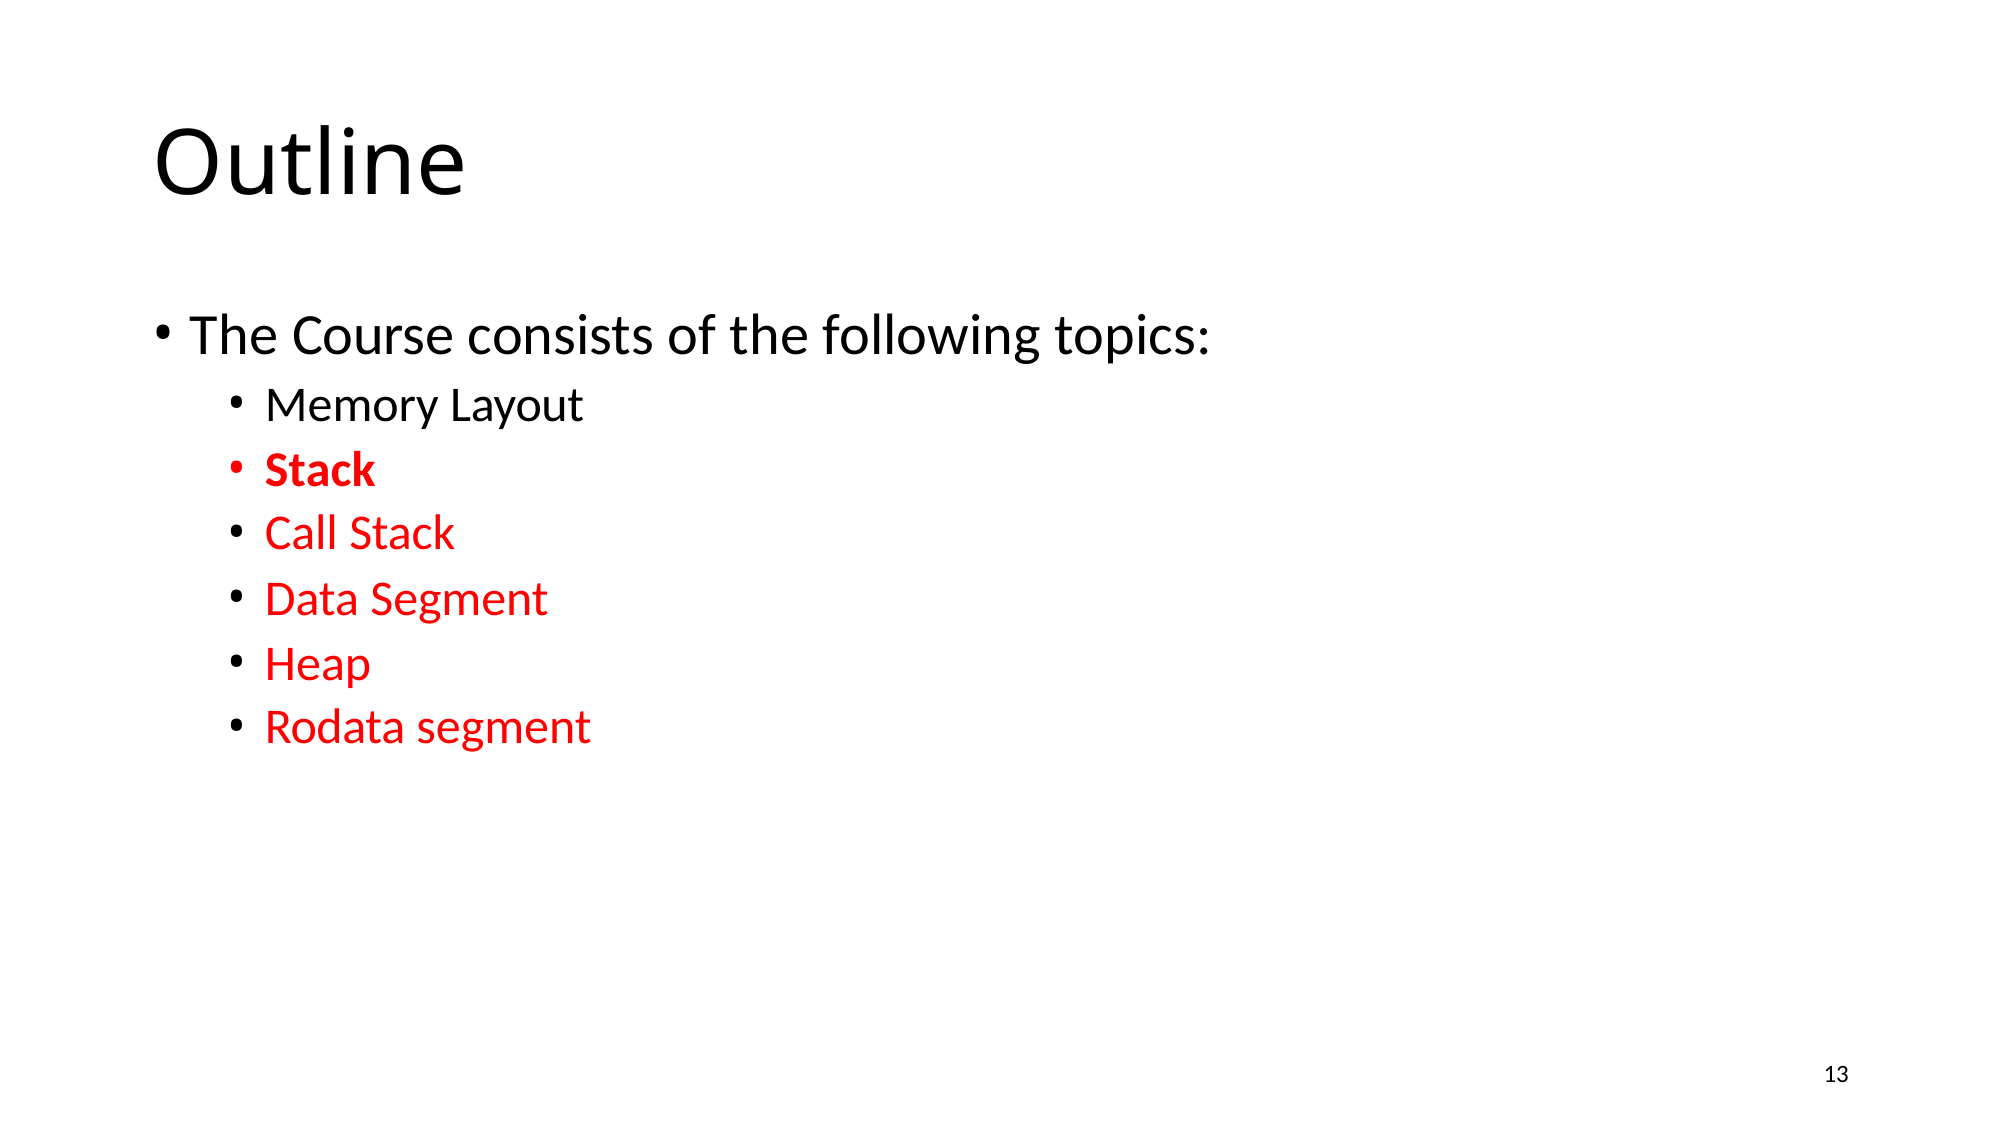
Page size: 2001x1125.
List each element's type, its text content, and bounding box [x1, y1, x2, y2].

title Outline [150, 100, 616, 255]
text_box The Course consists of the following topics: Memory Layout Stack Call Stack Data Segment Heap Rodata segment [150, 288, 1215, 754]
text_box 13 [1821, 1055, 1851, 1088]
